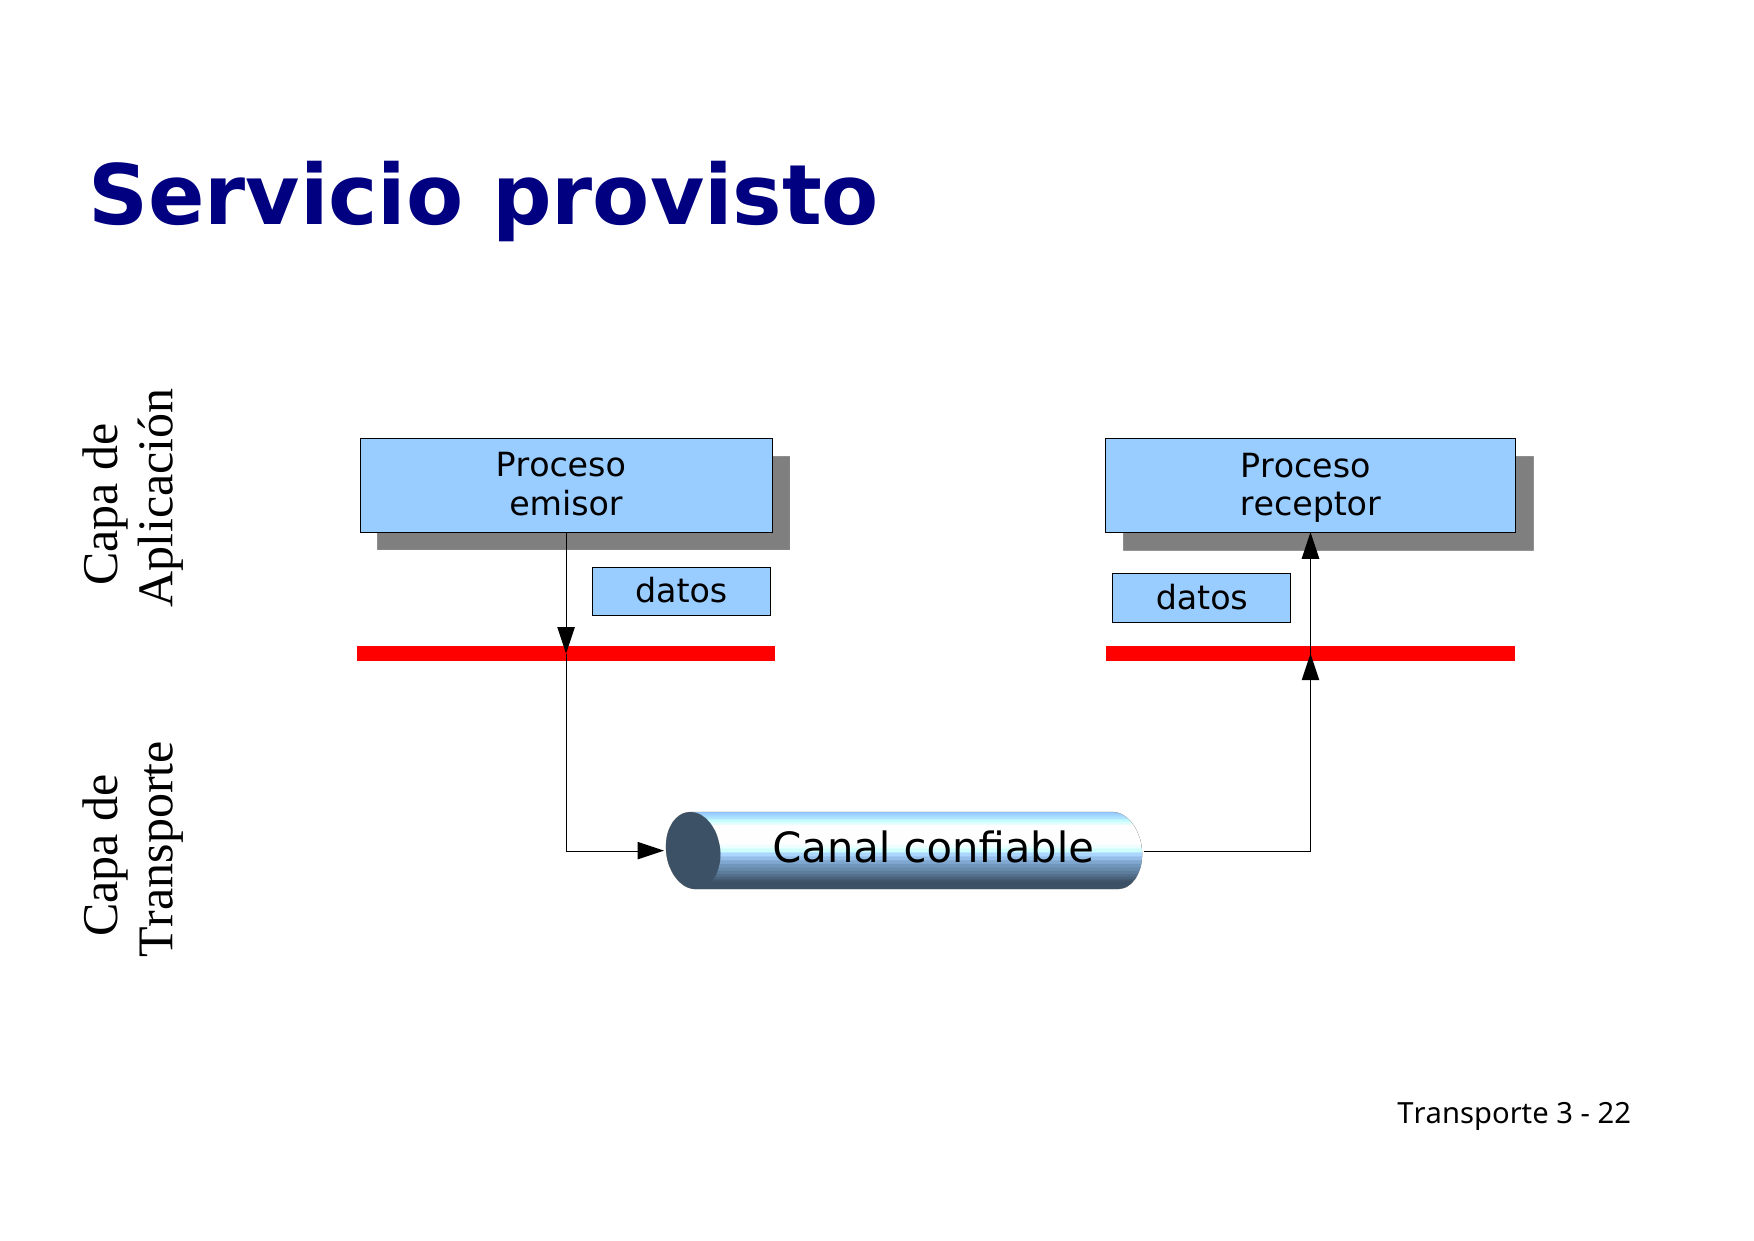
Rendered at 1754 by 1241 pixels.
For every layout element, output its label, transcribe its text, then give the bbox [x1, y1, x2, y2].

text_box Proceso receptor [1105, 438, 1516, 533]
text_box Capa de Transporte [65, 725, 219, 973]
text_box Capa de Aplicación [65, 373, 219, 623]
text_box datos [592, 567, 771, 616]
text_box Proceso emisor [360, 438, 773, 533]
text_box Canal confiable [757, 816, 1110, 880]
text_box datos [1112, 573, 1291, 623]
title Servicio provisto [88, 95, 1654, 298]
